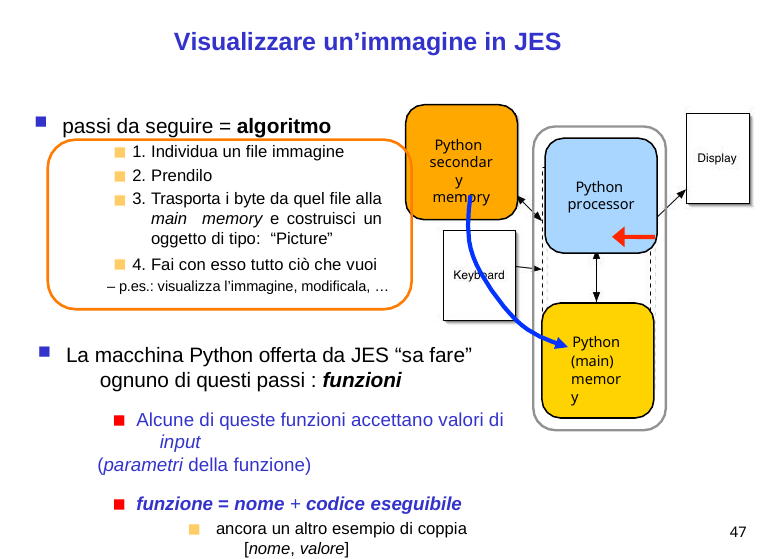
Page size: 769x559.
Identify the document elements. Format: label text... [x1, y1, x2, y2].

text_box passi da seguire = algoritmo 1. Individua un file immagine 2. Prendilo 3. Trasporta i byte da quel file alla main memory e costruisci un oggetto di tipo: “Picture” 4. Fai con esso tutto ciò che vuoi – p.es.: visualizza l’immagine, modificala, … [30, 105, 402, 297]
text_box [471, 107, 755, 390]
text_box La macchina Python offerta da JES “sa fare” ognuno di questi passi : funzioni Alcune di queste funzioni accettano valori di input (parametri della funzione) funzione = nome + codice eseguibile ancora un altro esempio di coppia [nome, valore] … approfondiremo tra poco … [33, 339, 510, 542]
text_box Python processor [565, 175, 637, 216]
text_box passi da seguire = algoritmo 1. Individua un file immagine 2. Prendilo 3. Trasporta i byte da quel file alla main memory e costruisci un oggetto di tipo: “Picture” 4. Fai con esso tutto ciò che vuoi – p.es.: visualizza l’immagine, modificala, … [50, 141, 402, 297]
text_box [535, 337, 541, 390]
text_box 47 [727, 520, 750, 543]
text_box [543, 304, 653, 417]
title Visualizzare un’immagine in JES [171, 23, 564, 58]
text_box Python secondary memory [424, 133, 497, 191]
text_box [407, 106, 516, 218]
text_box [436, 221, 532, 390]
text_box [535, 128, 664, 390]
text_box Python (main) memory [569, 331, 627, 390]
